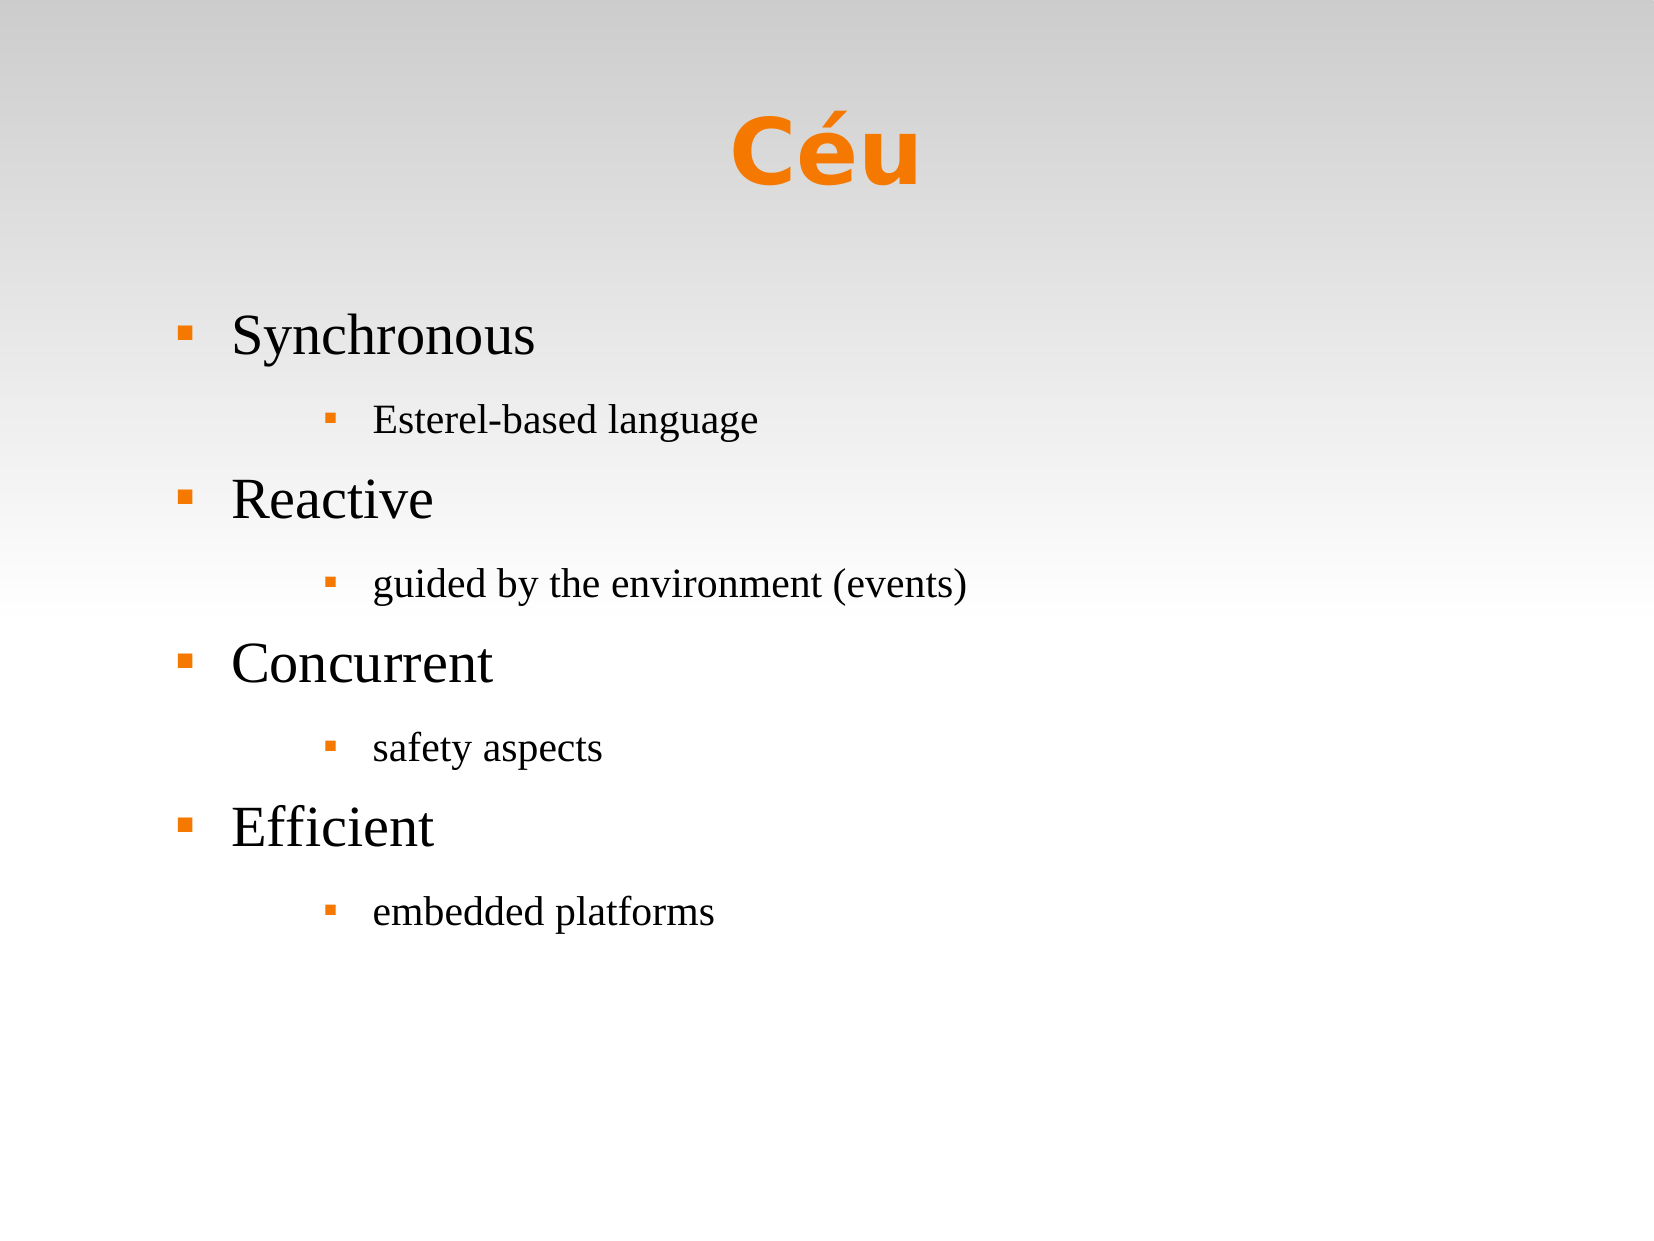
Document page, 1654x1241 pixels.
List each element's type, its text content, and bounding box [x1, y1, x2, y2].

list Synchronous Esterel-based language Reactive guided by the environment (events) Concurrent safety aspects Efficient embedded platforms [89, 302, 1426, 1121]
title Céu [82, 49, 1571, 257]
